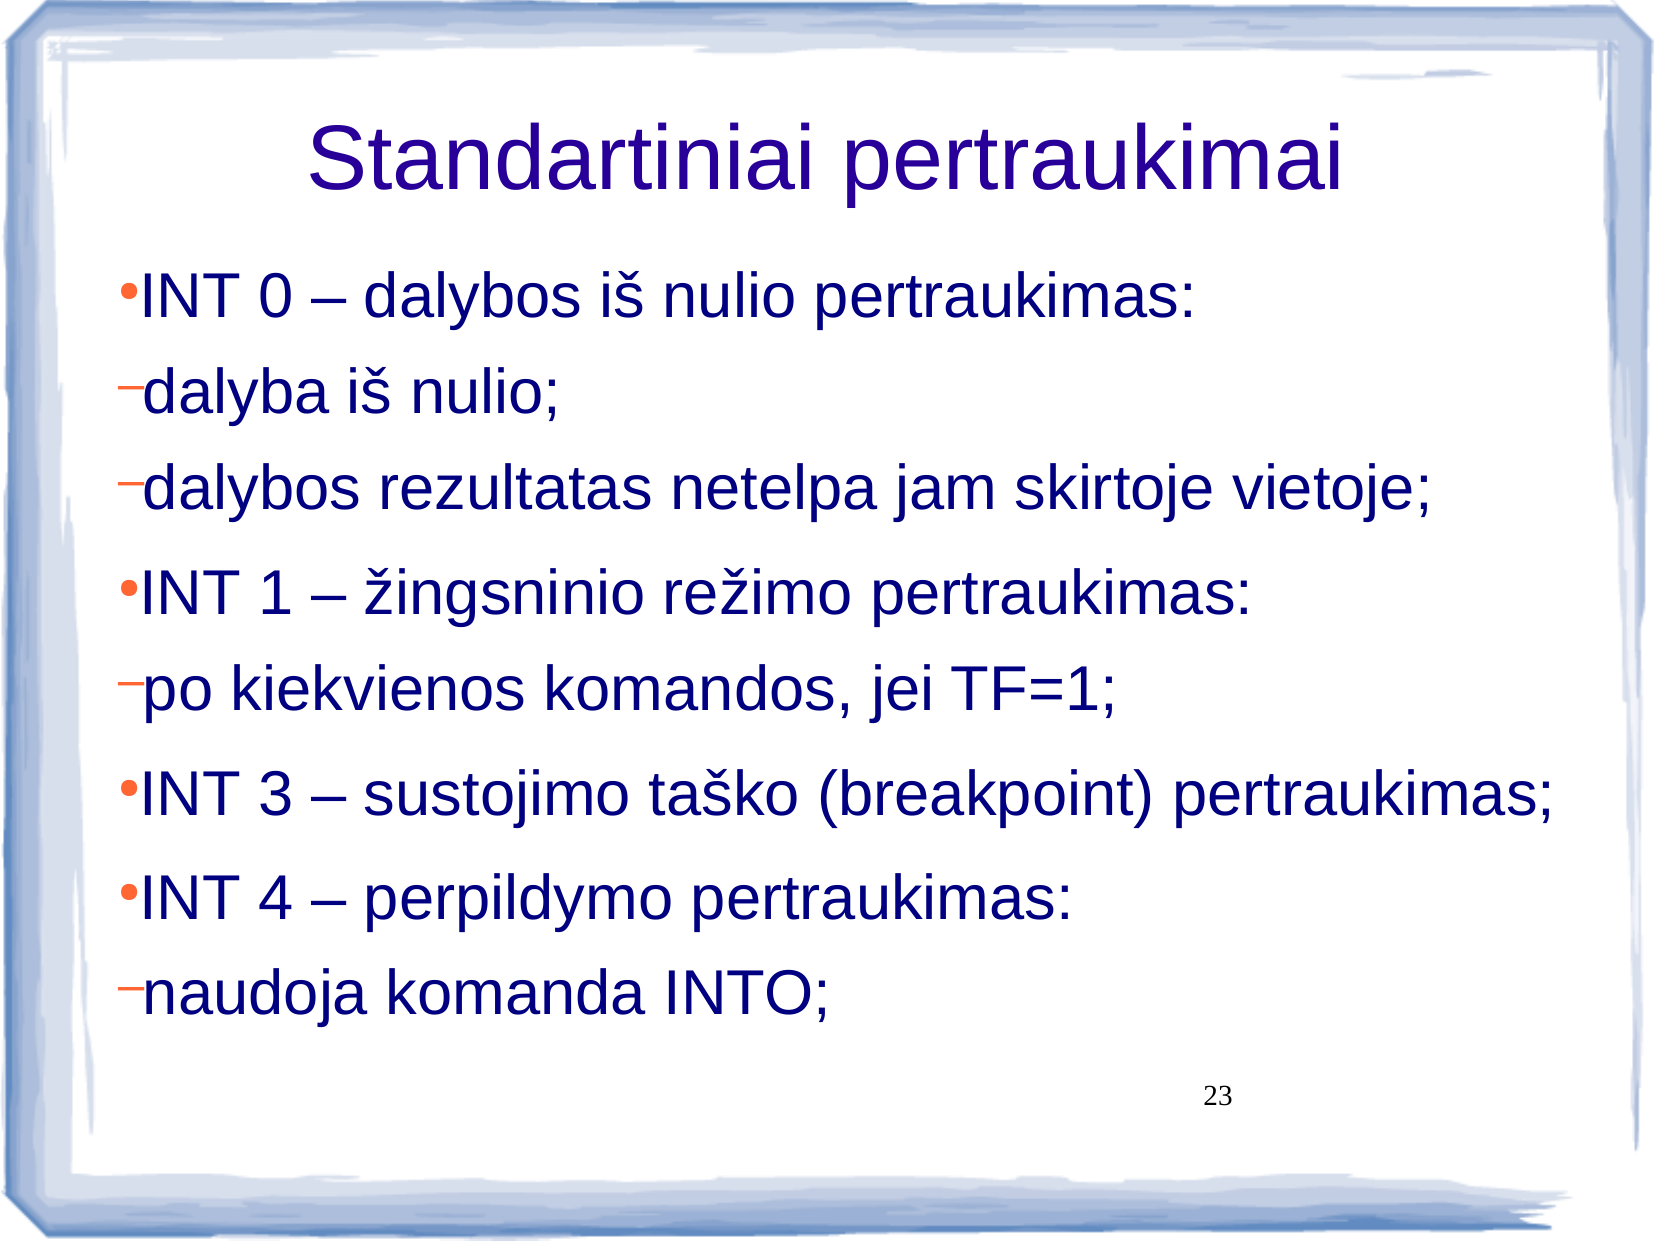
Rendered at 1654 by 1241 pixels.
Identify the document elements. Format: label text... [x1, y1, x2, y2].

title Standartiniai pertraukimai [82, 49, 1571, 257]
text_box [1203, 1076, 1589, 1163]
list INT 0 – dalybos iš nulio pertraukimas: dalyba iš nulio; dalybos rezultatas netelpa jam skirtoje vietoje; INT 1 – žingsninio režimo pertraukimas: po kiekvienos komandos, jei TF=1; INT 3 – sustojimo taško (breakpoint) pertraukimas; INT 4 – perpildymo pertraukimas: naudoja komanda INTO; [118, 254, 1571, 1077]
